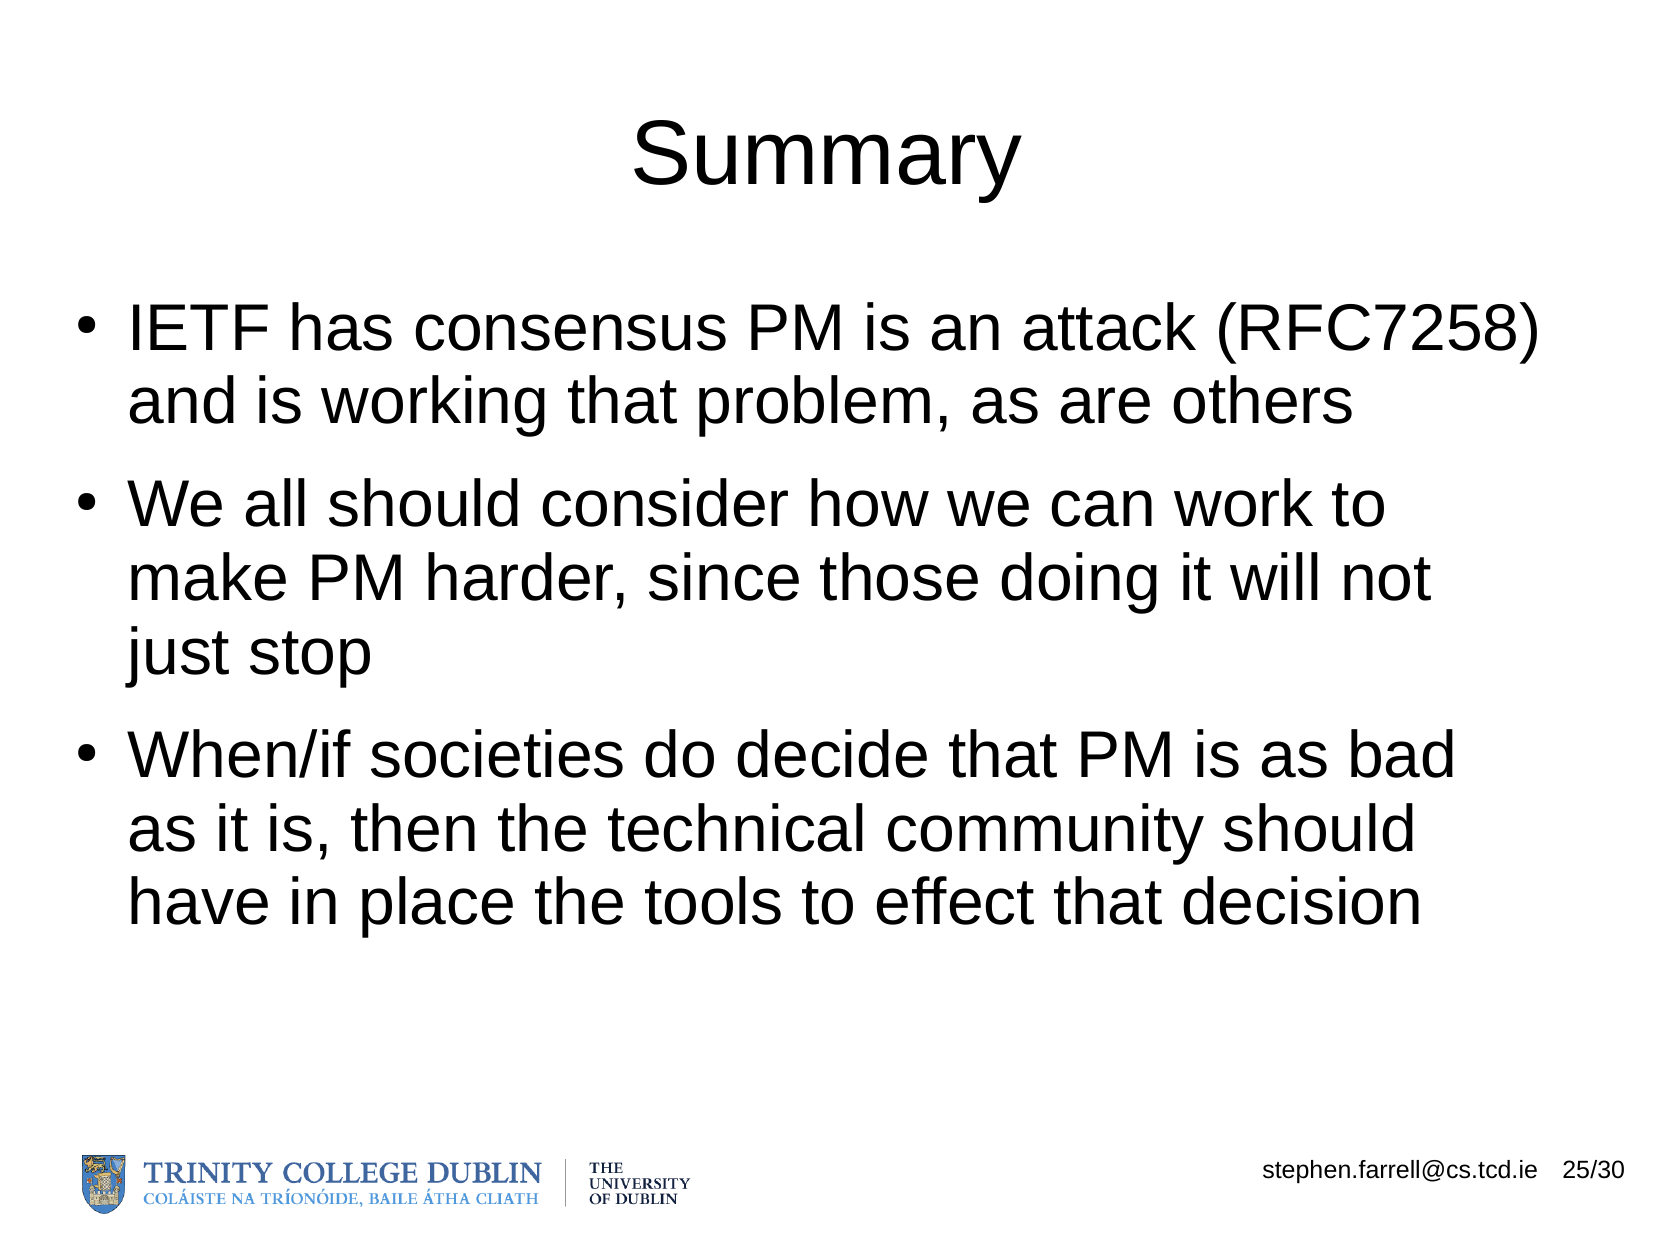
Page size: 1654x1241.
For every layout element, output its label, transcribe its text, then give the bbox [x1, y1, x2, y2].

picture [82, 1155, 694, 1214]
list IETF has consensus PM is an attack (RFC7258) and is working that problem, as are others We all should consider how we can work to make PM harder, since those doing it will not just stop When/if societies do decide that PM is as bad as it is, then the technical community should have in place the tools to effect that decision [57, 290, 1546, 1010]
title Summary [82, 49, 1571, 257]
